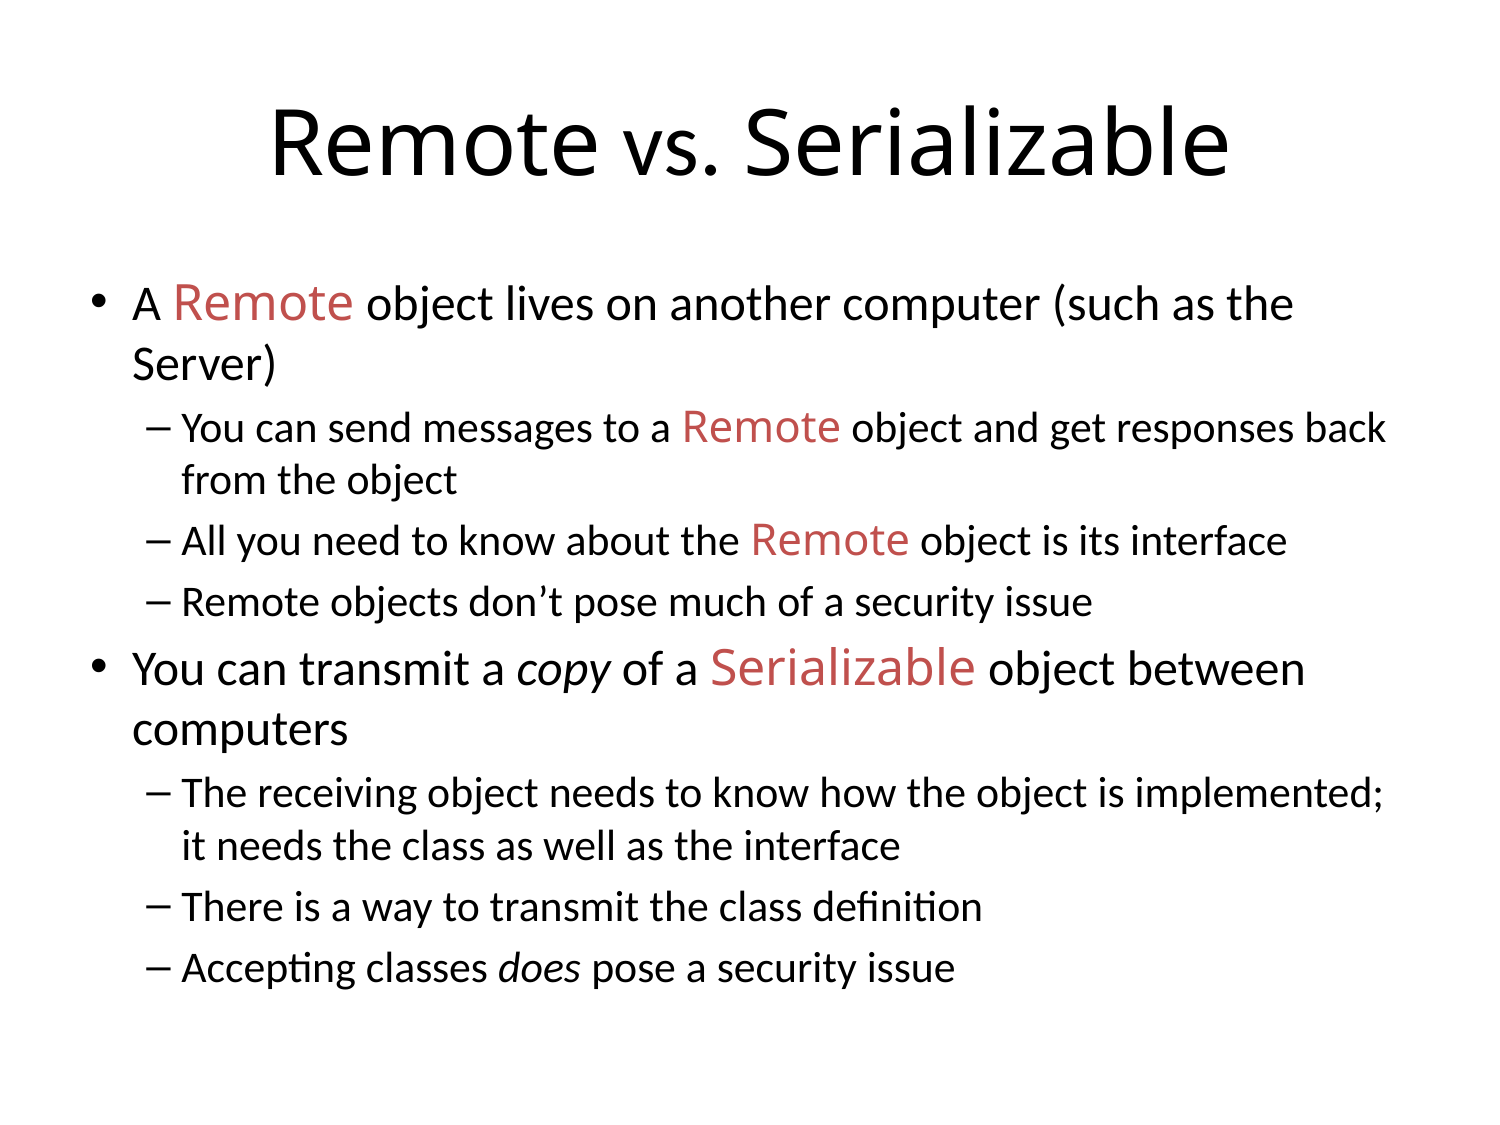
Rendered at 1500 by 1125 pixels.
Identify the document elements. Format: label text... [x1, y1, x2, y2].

title Remote vs. Serializable [75, 45, 1425, 233]
list A Remote object lives on another computer (such as the Server) You can send messages to a Remote object and get responses back from the object All you need to know about the Remote object is its interface Remote objects don’t pose much of a security issue You can transmit a copy of a Serializable object between computers The receiving object needs to know how the object is implemented; it needs the class as well as the interface There is a way to transmit the class definition Accepting classes does pose a security issue [75, 262, 1425, 1005]
